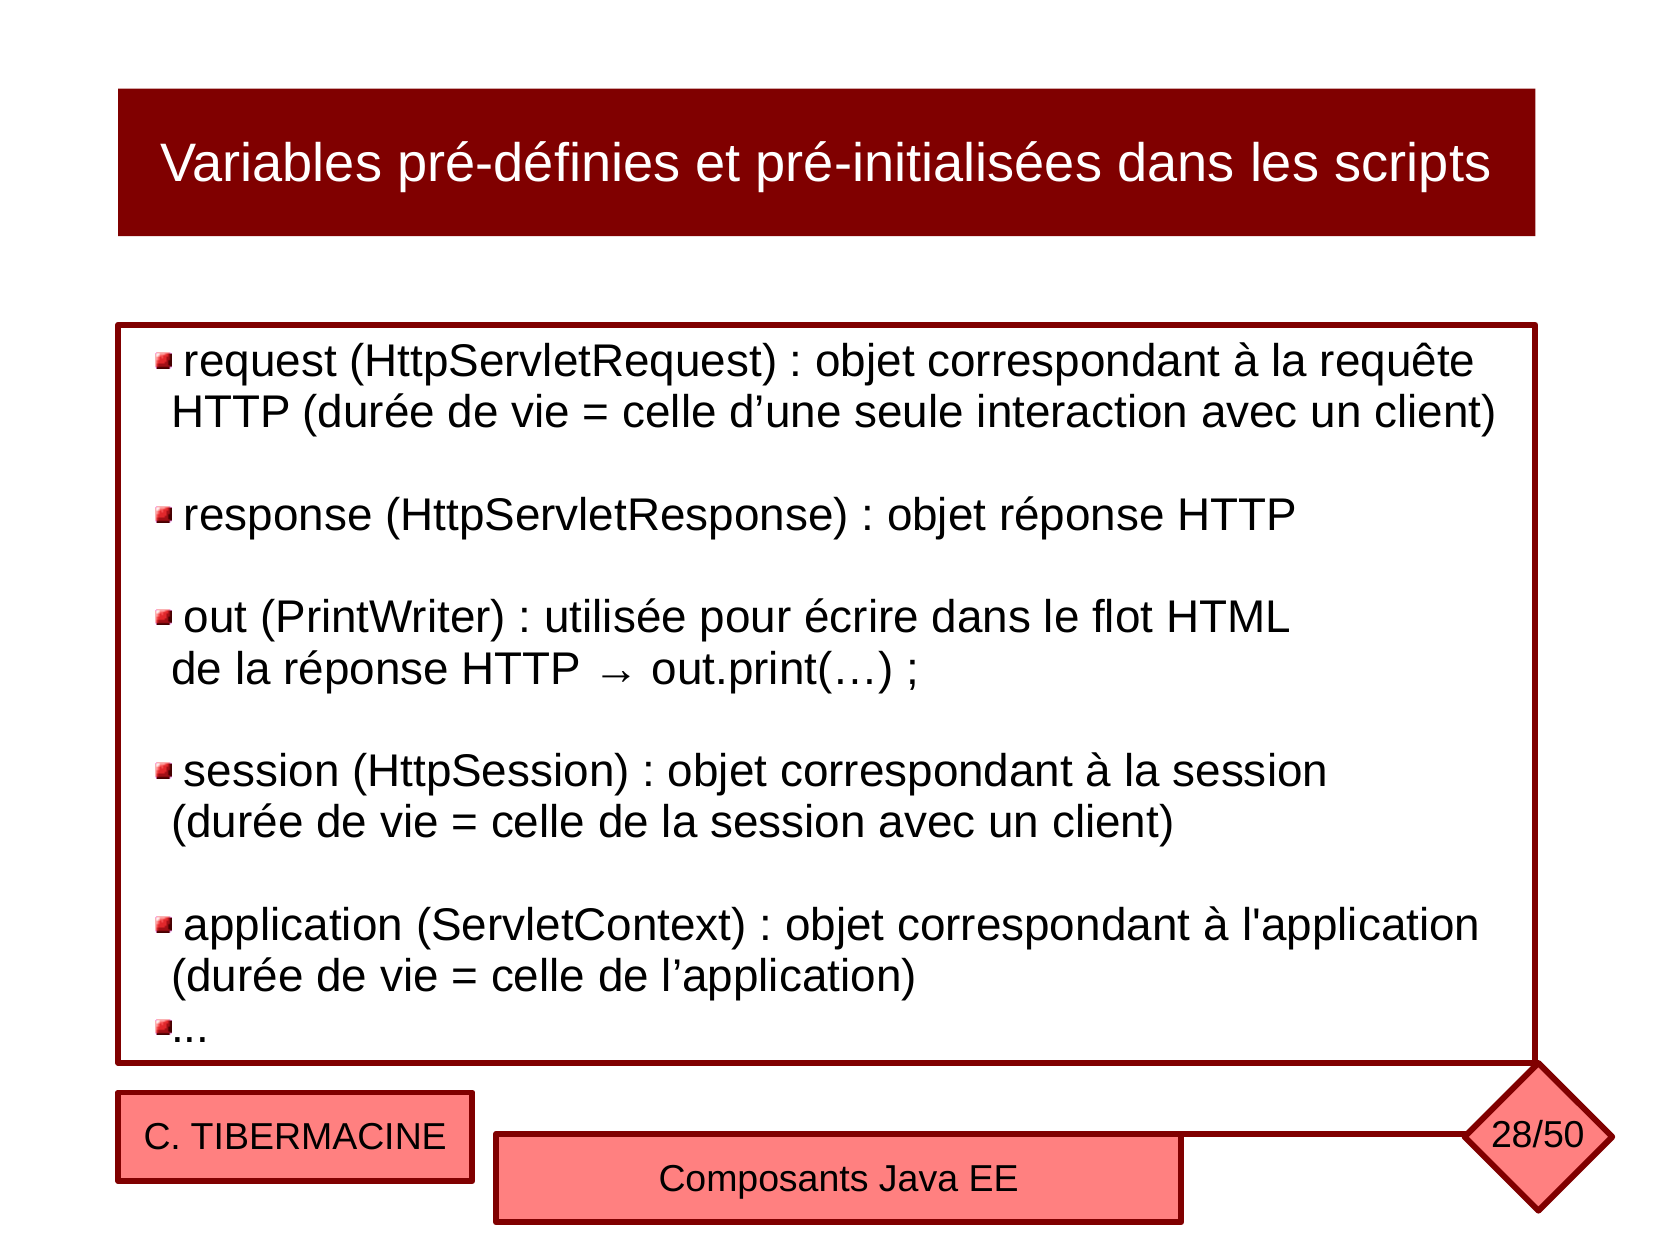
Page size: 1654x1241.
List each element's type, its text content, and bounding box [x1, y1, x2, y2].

picture [155, 609, 172, 625]
text_box <numéro>/50 [1476, 1106, 1607, 1206]
text_box [1495, 1062, 1582, 1106]
picture [155, 1019, 172, 1035]
text_box Variables pré-définies et pré-initialisées dans les scripts [118, 88, 1536, 237]
picture [155, 916, 172, 933]
text_box C. TIBERMACINE [118, 1092, 473, 1182]
text_box request (HttpServletRequest) : objet correspondant à la requête HTTP (durée de vie = celle d’une seule interaction avec un client) response (HttpServletResponse) : objet réponse HTTP out (PrintWriter) : utilisée pour écrire dans le flot HTML de la réponse HTTP → out.print(…) ; session (HttpSession) : objet correspondant à la session (durée de vie = celle de la session avec un client) application (ServletContext) : objet correspondant à l'application (durée de vie = celle de l’application) ... [118, 324, 1536, 1063]
text_box [1607, 1131, 1613, 1143]
picture [155, 762, 172, 779]
picture [155, 506, 172, 523]
text_box Composants Java EE [496, 1133, 1182, 1223]
text_box [1464, 1125, 1476, 1149]
picture [155, 352, 172, 369]
text_box [1533, 1206, 1544, 1211]
